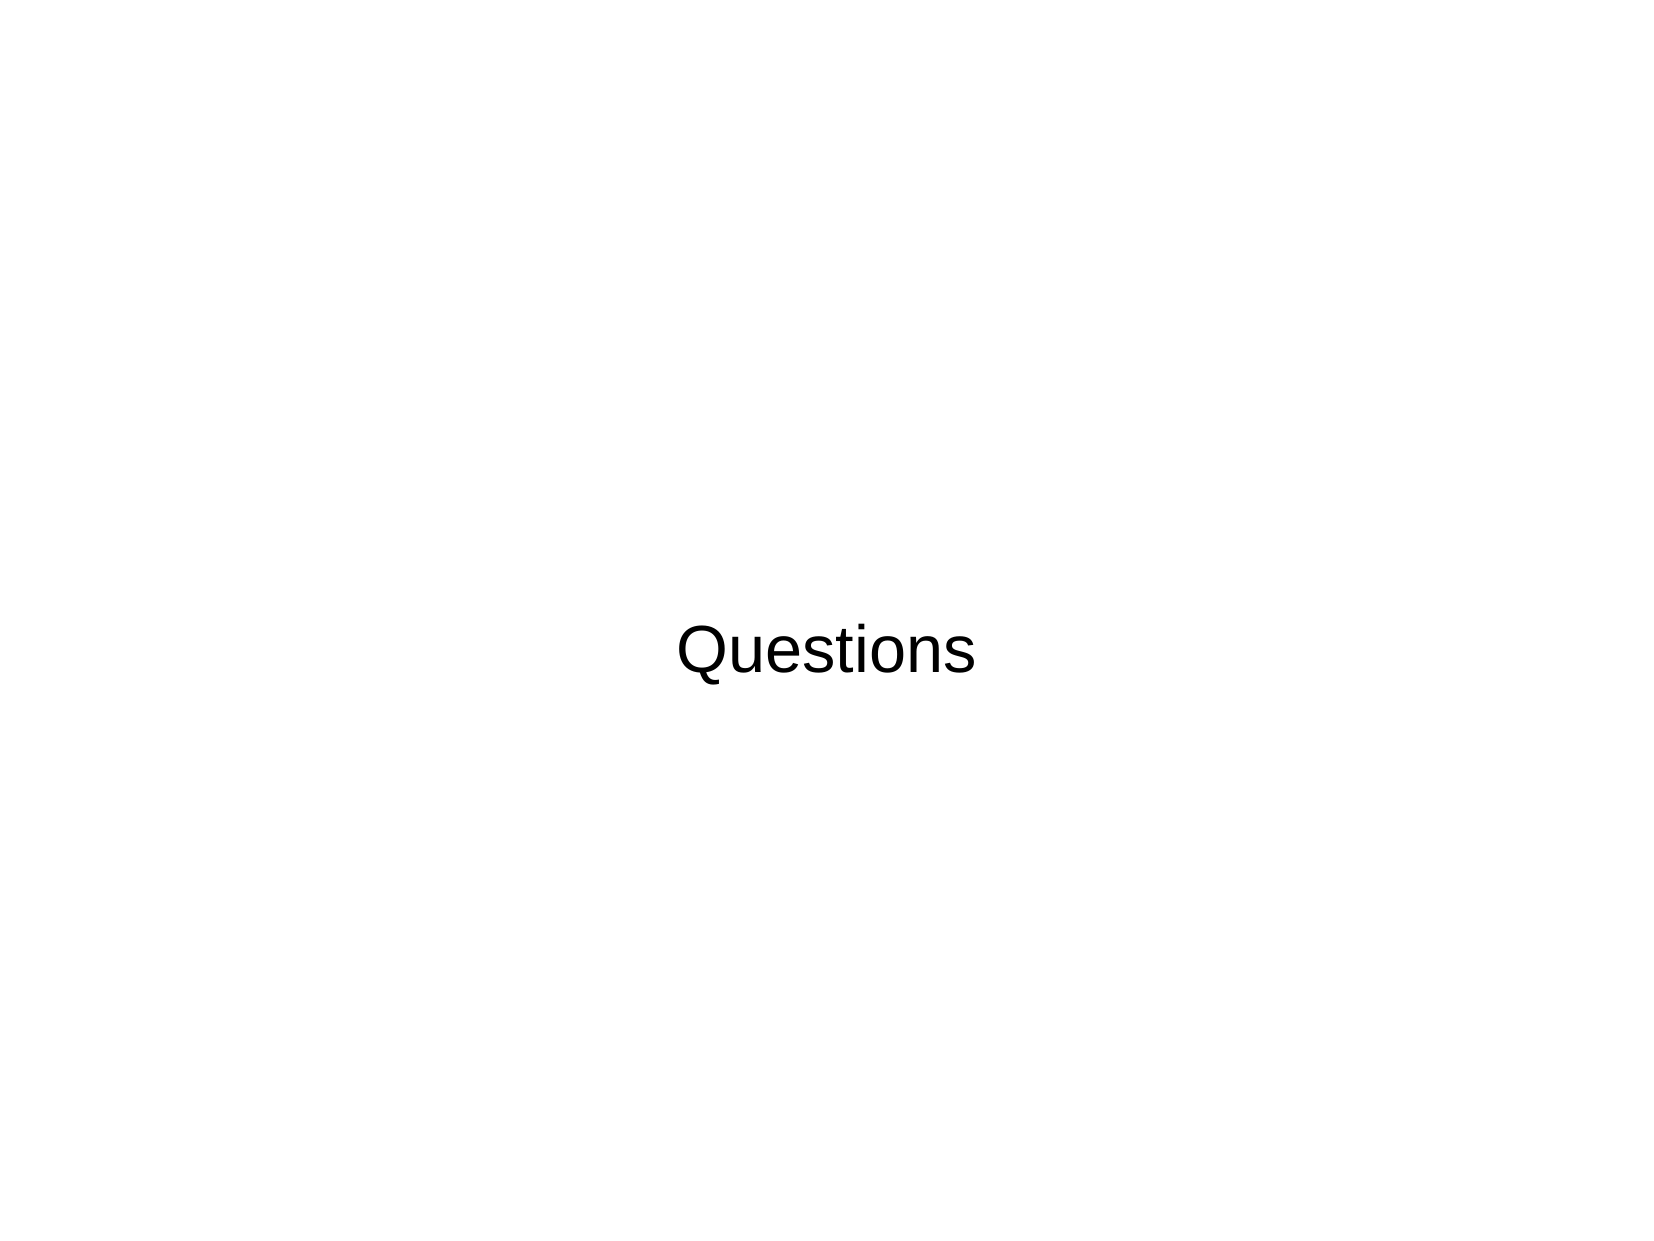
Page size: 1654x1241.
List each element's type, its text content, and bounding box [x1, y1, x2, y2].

subtitle Questions [82, 290, 1571, 1010]
